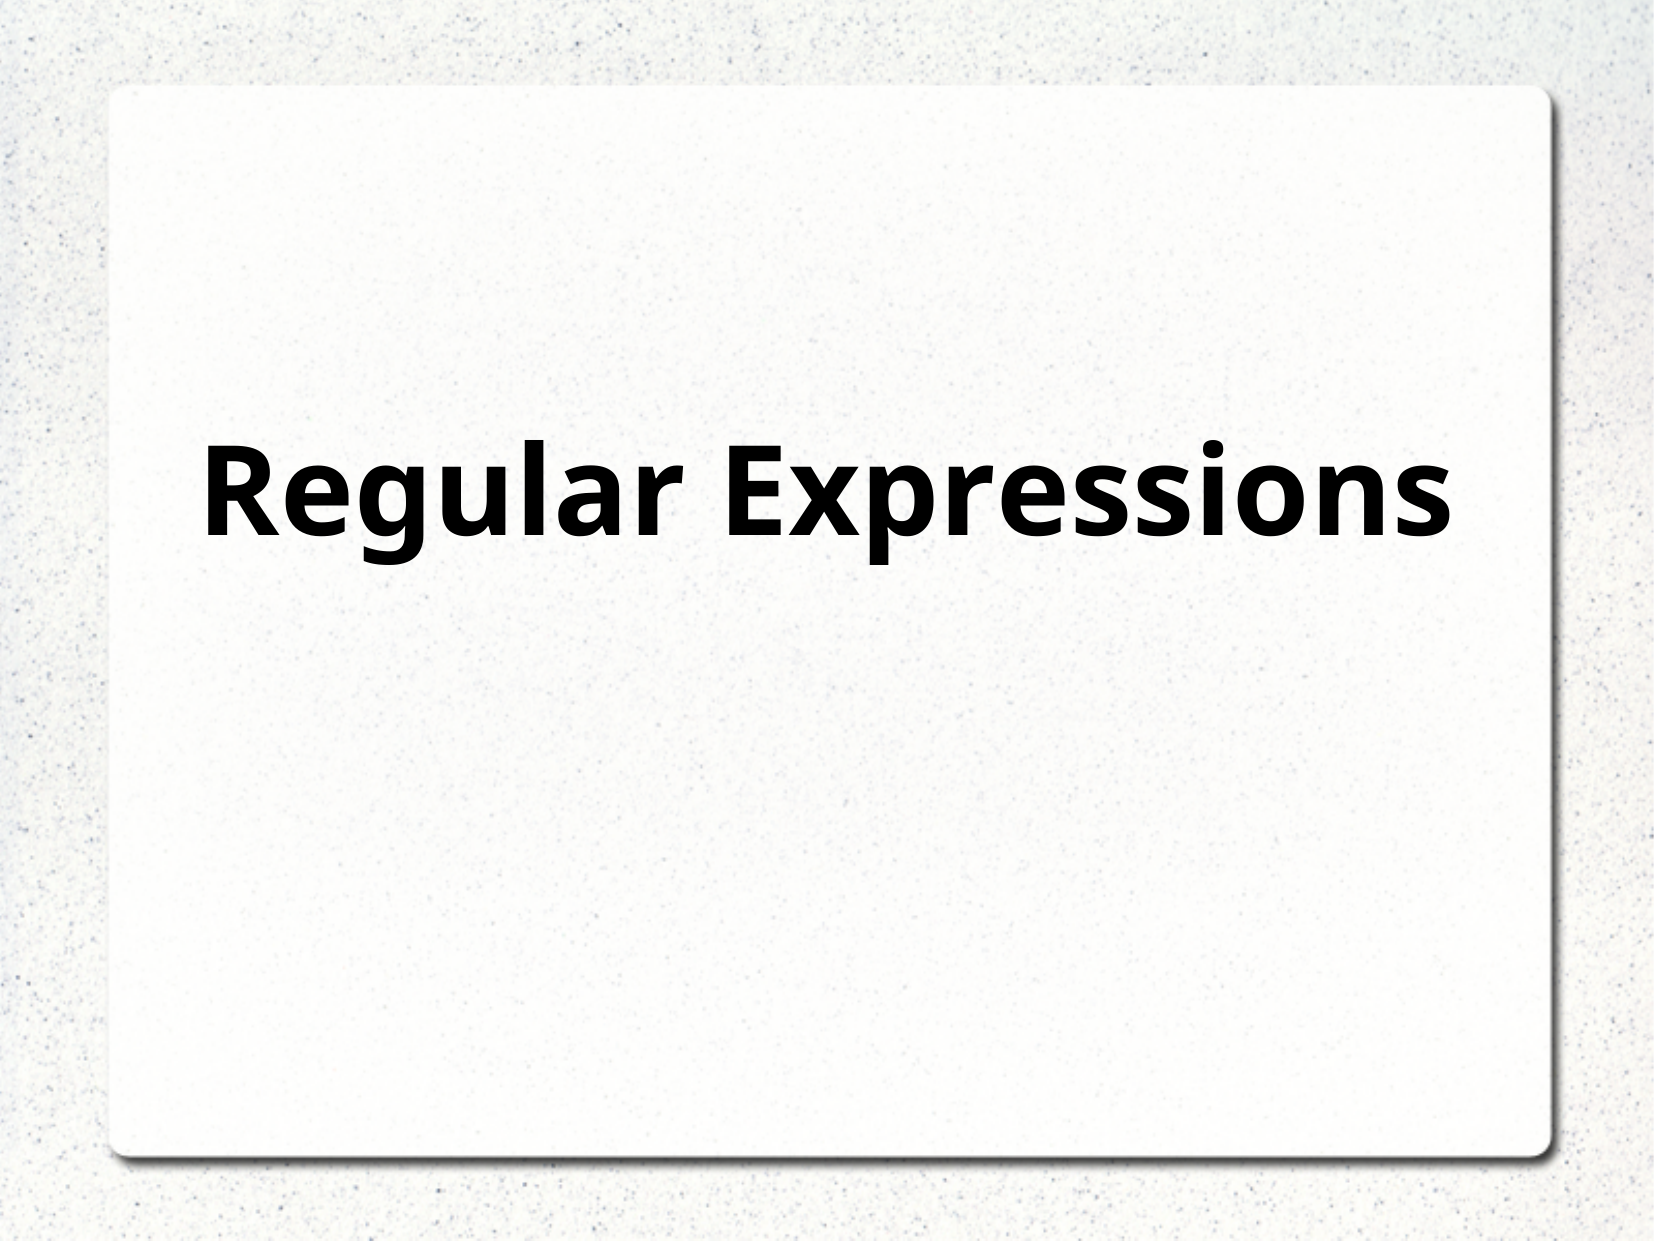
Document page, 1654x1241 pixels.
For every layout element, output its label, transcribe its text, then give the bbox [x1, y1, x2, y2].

title Regular Expressions [118, 383, 1536, 591]
picture [0, 0, 1654, 1241]
